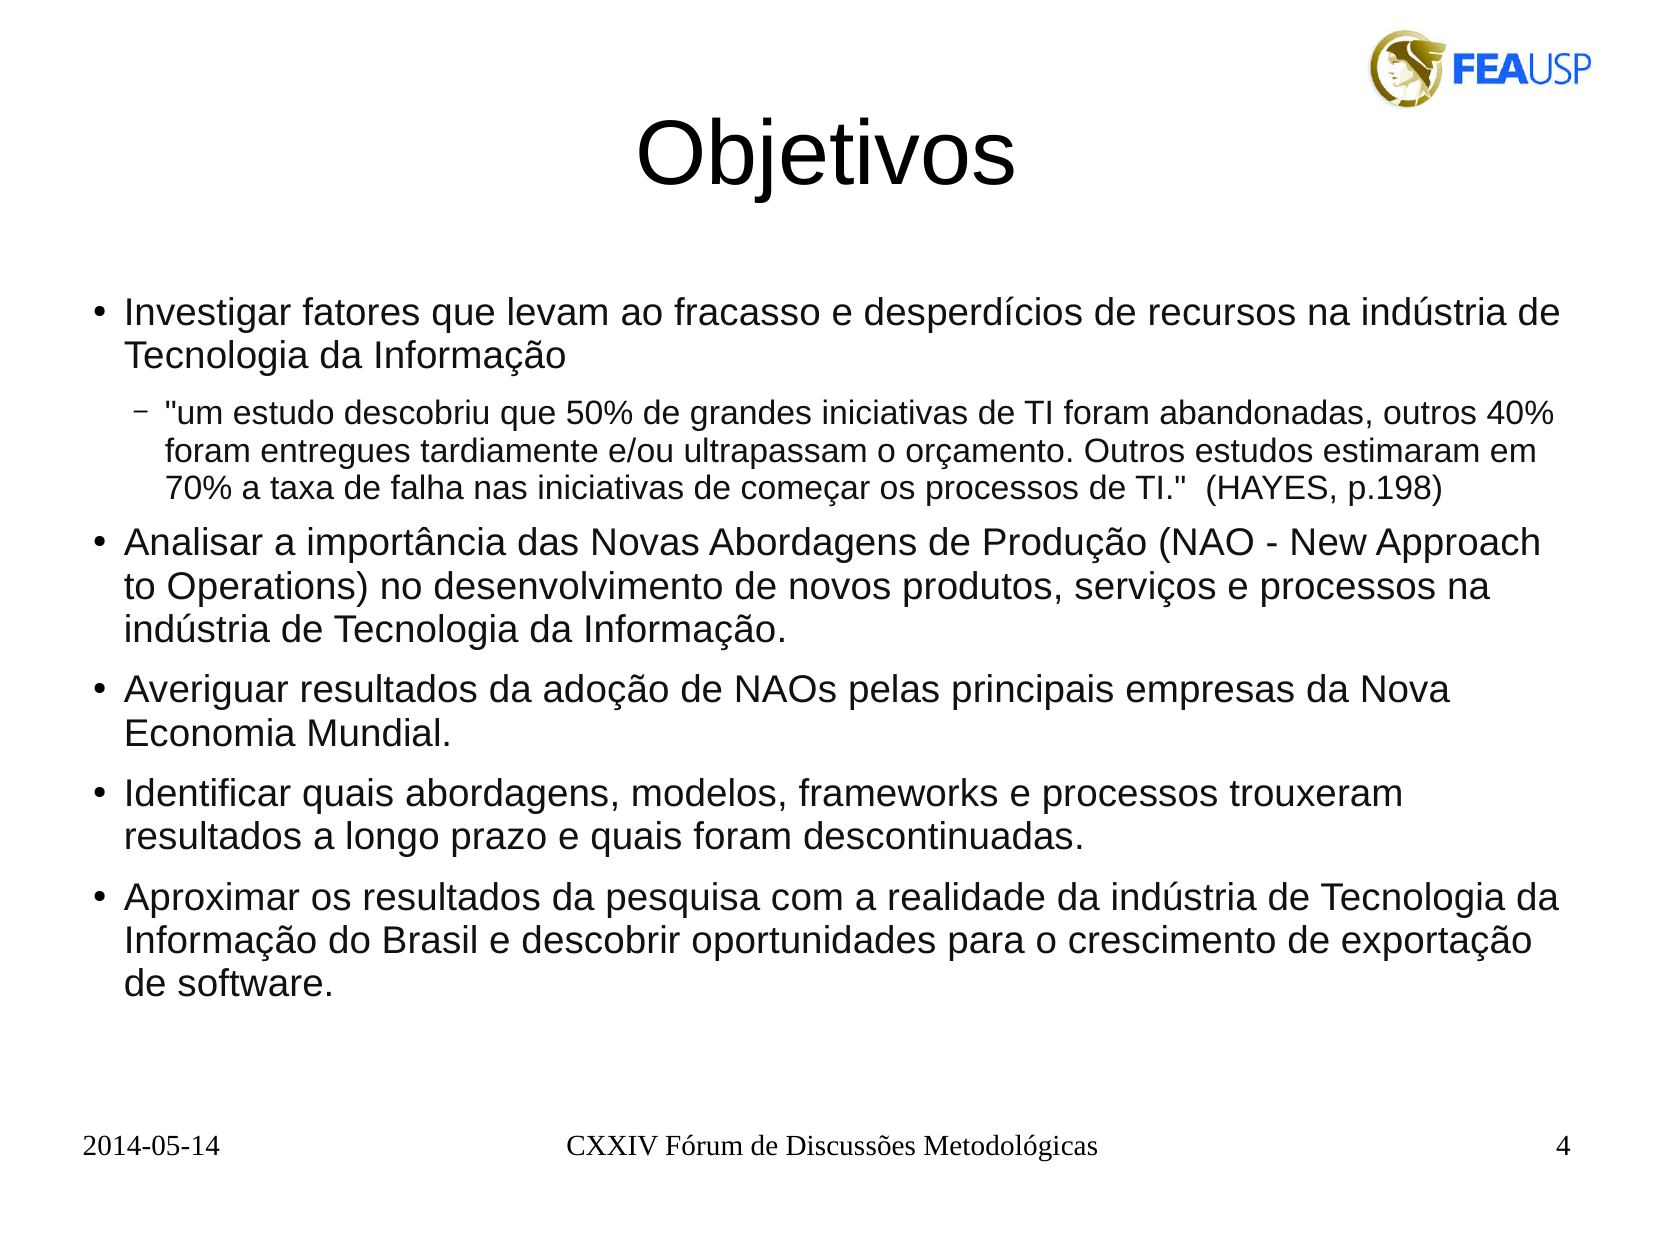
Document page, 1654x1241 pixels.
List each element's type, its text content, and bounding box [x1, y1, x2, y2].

list Investigar fatores que levam ao fracasso e desperdícios de recursos na indústria de Tecnologia da Informação "um estudo descobriu que 50% de grandes iniciativas de TI foram abandonadas, outros 40% foram entregues tardiamente e/ou ultrapassam o orçamento. Outros estudos estimaram em 70% a taxa de falha nas iniciativas de começar os processos de TI." (HAYES, p.198) Analisar a importância das Novas Abordagens de Produção (NAO - New Approach to Operations) no desenvolvimento de novos produtos, serviços e processos na indústria de Tecnologia da Informação. Averiguar resultados da adoção de NAOs pelas principais empresas da Nova Economia Mundial. Identificar quais abordagens, modelos, frameworks e processos trouxeram resultados a longo prazo e quais foram descontinuadas. Aproximar os resultados da pesquisa com a realidade da indústria de Tecnologia da Informação do Brasil e descobrir oportunidades para o crescimento de exportação de software. [82, 290, 1571, 1010]
title Objetivos [82, 49, 1571, 257]
picture [1366, 29, 1591, 110]
